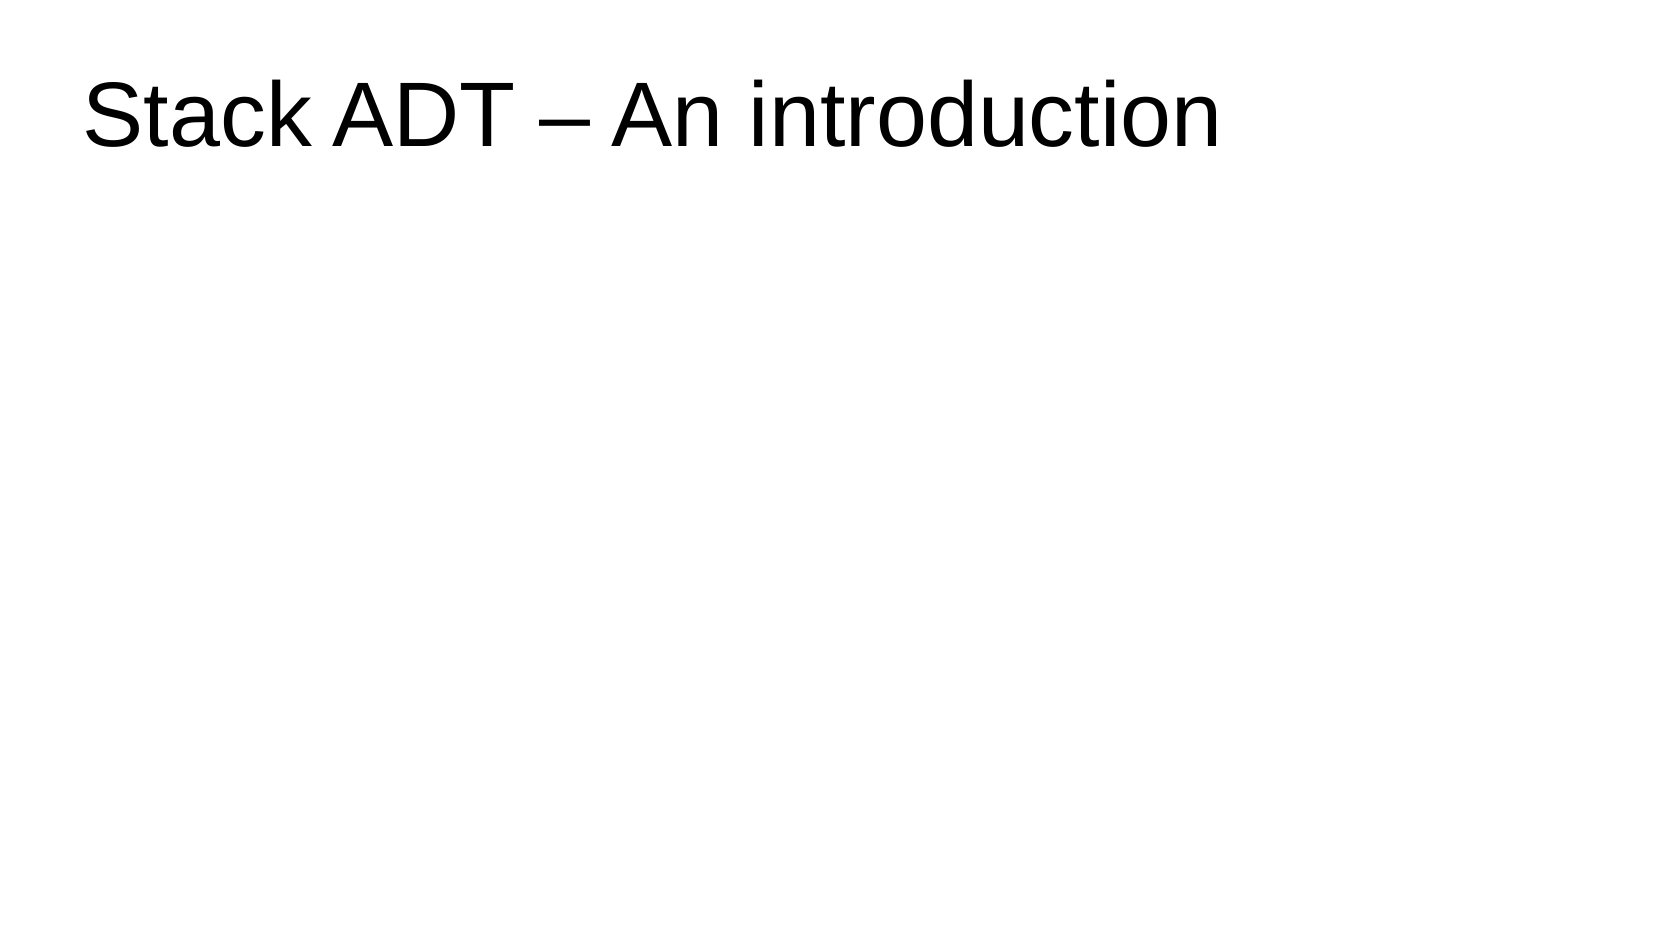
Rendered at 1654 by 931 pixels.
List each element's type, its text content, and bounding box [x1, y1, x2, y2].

title Stack ADT – An introduction [82, 37, 1571, 193]
